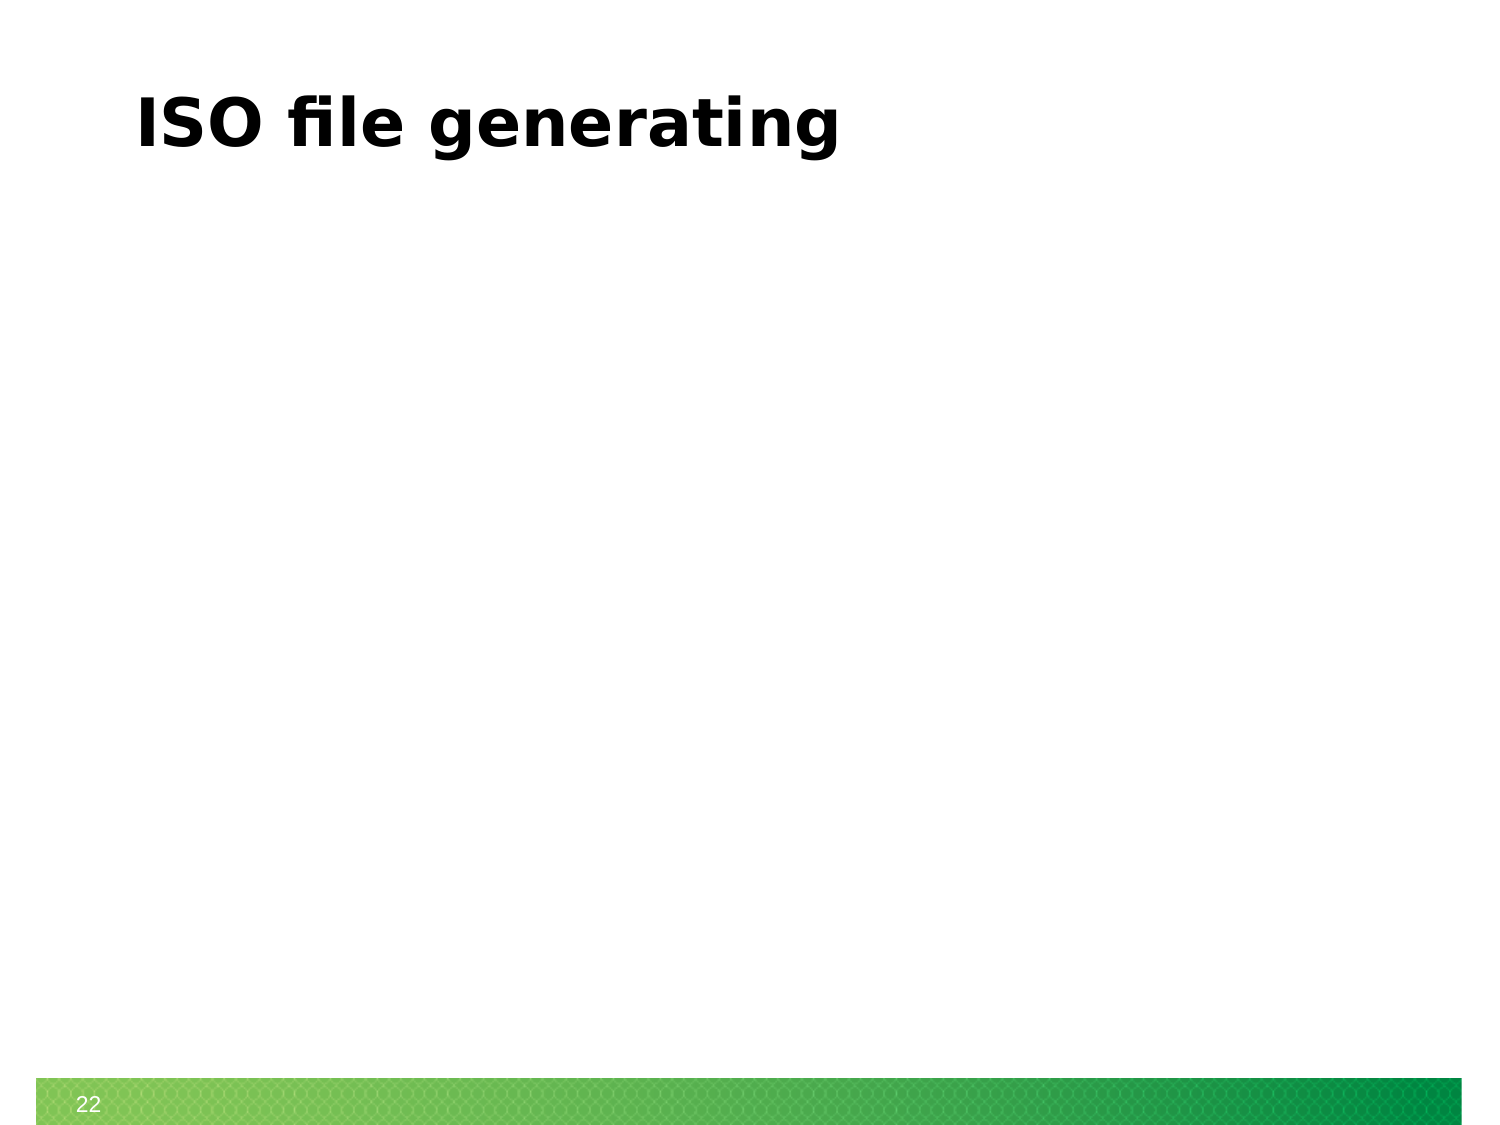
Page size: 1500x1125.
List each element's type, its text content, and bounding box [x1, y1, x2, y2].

title ISO file generating [135, 41, 1372, 204]
picture [36, 1078, 1462, 1125]
